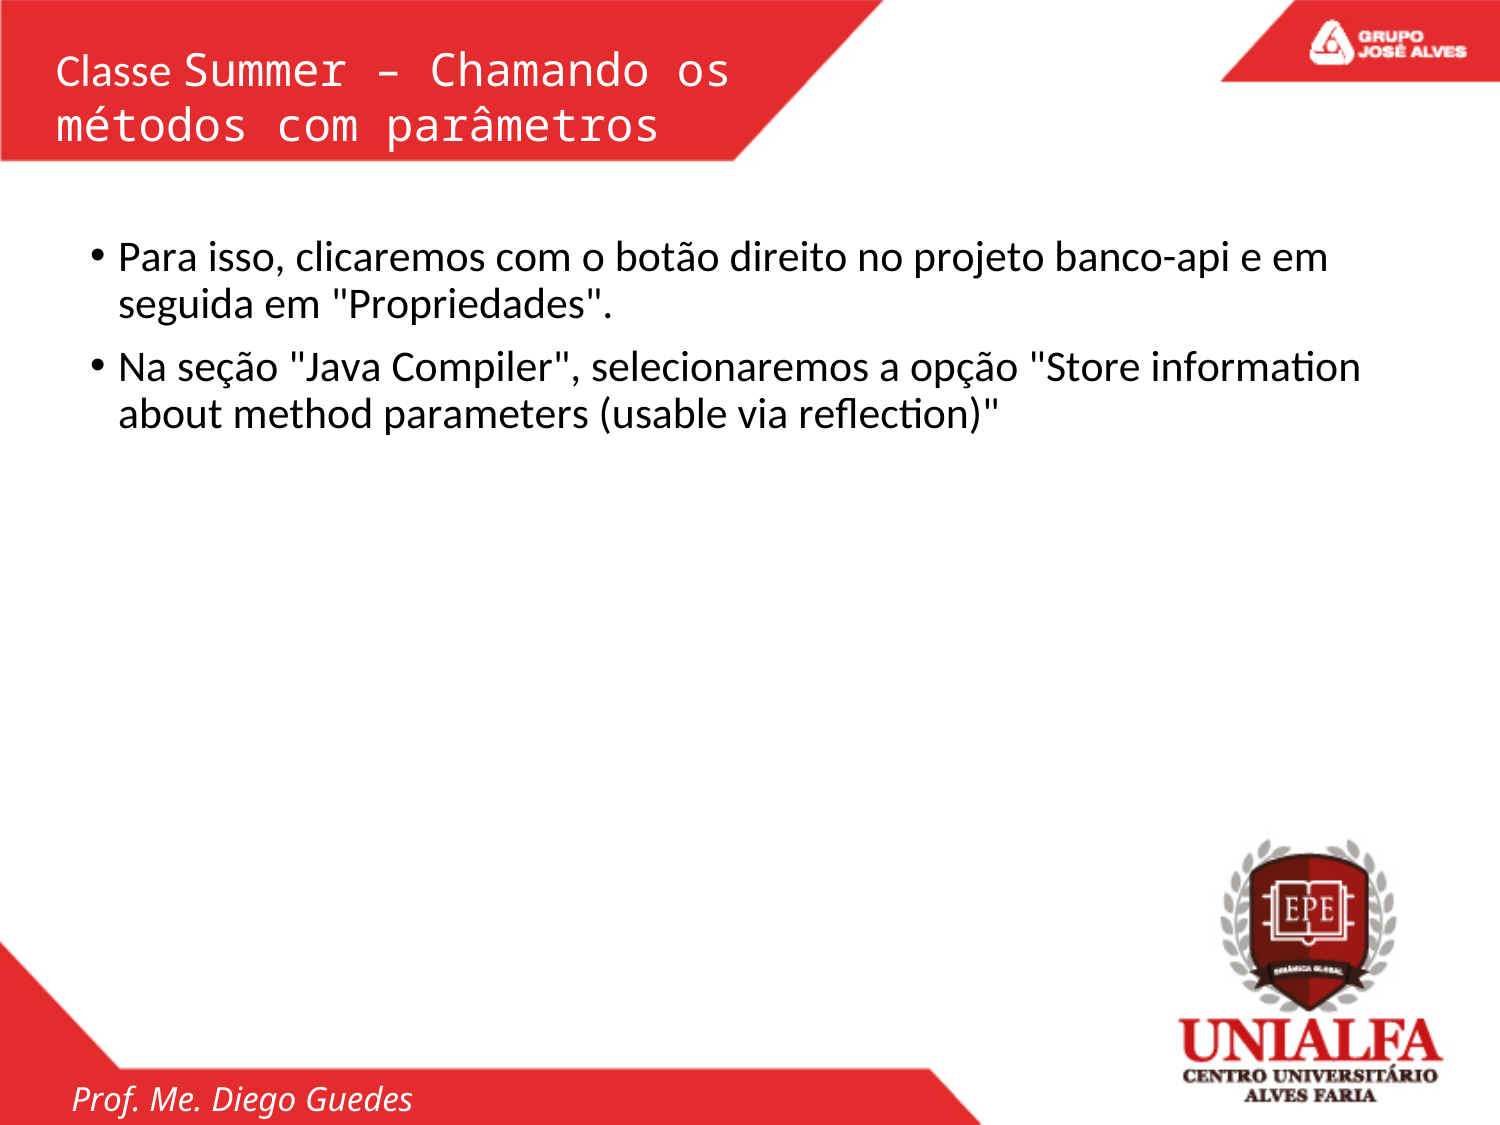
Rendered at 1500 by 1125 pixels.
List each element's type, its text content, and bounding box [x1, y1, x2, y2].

picture [0, 0, 1500, 1125]
text_box Prof. Me. Diego Guedes [56, 1070, 711, 1125]
text_box Classe Summer – Chamando os métodos com parâmetros [41, 32, 771, 158]
list Para isso, clicaremos com o botão direito no projeto banco-api e em seguida em "Propriedades". Na seção "Java Compiler", selecionaremos a opção "Store information about method parameters (usable via reflection)" [75, 225, 1426, 933]
